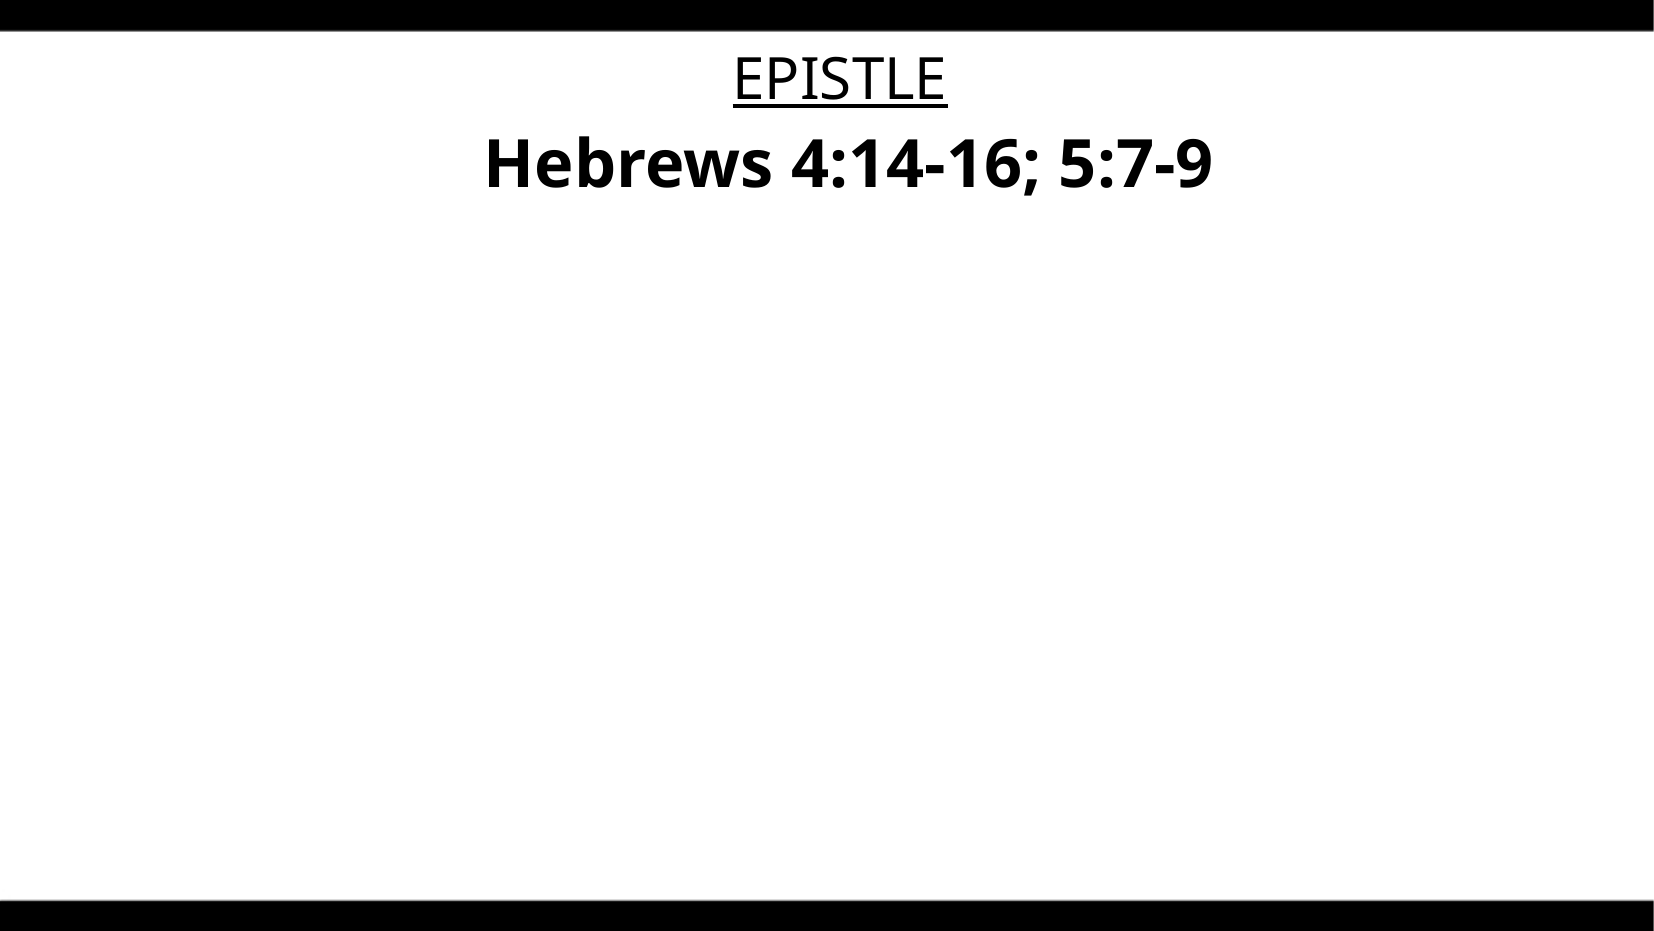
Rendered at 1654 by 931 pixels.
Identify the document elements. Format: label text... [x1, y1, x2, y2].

picture [0, 0, 1654, 931]
text_box EPISTLE Hebrews 4:14-16; 5:7-9 [75, 30, 1606, 211]
